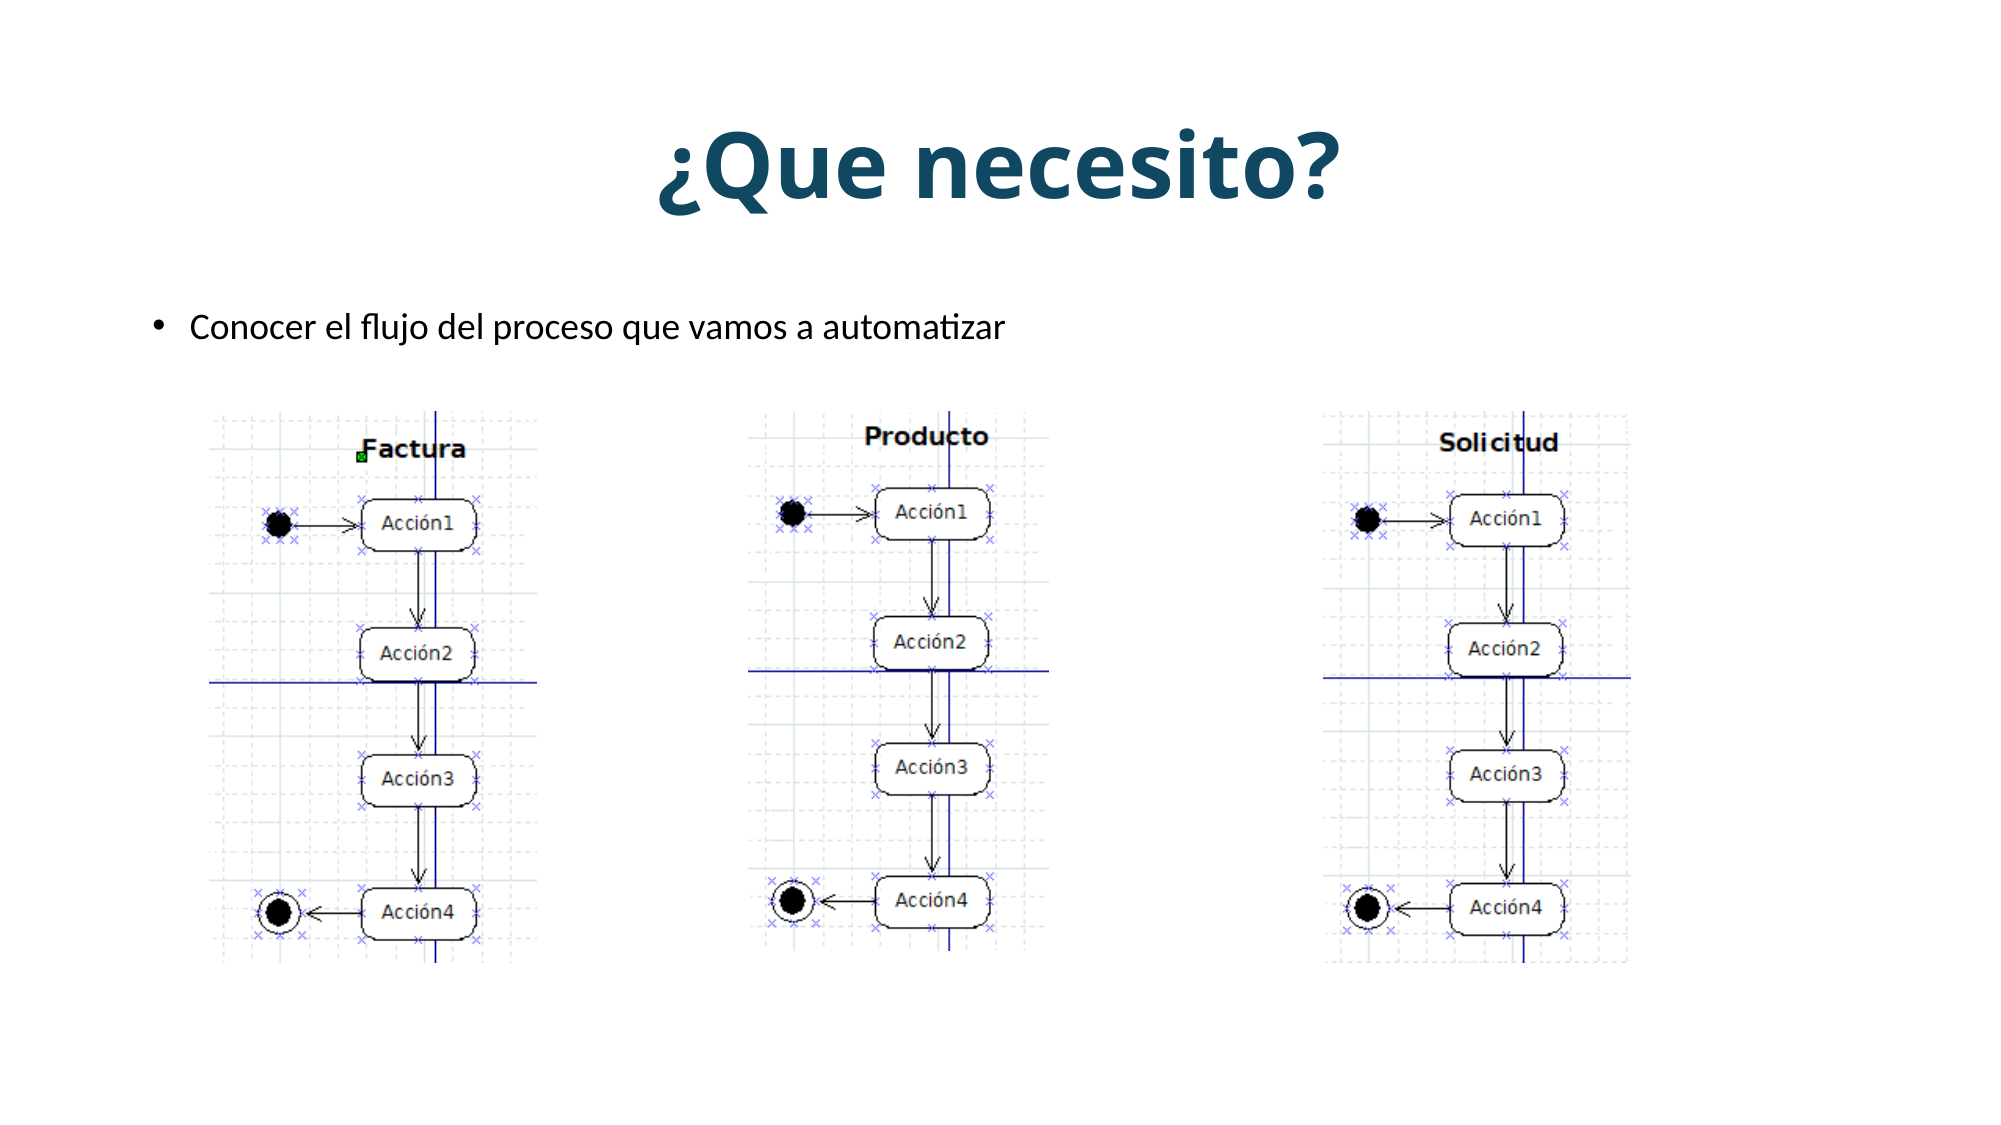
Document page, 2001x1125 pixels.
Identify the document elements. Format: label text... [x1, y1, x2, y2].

title ¿Que necesito? [137, 59, 1863, 278]
picture [748, 411, 1049, 952]
list Conocer el flujo del proceso que vamos a automatizar [137, 299, 1863, 1014]
picture [209, 411, 537, 963]
picture [1323, 411, 1631, 963]
